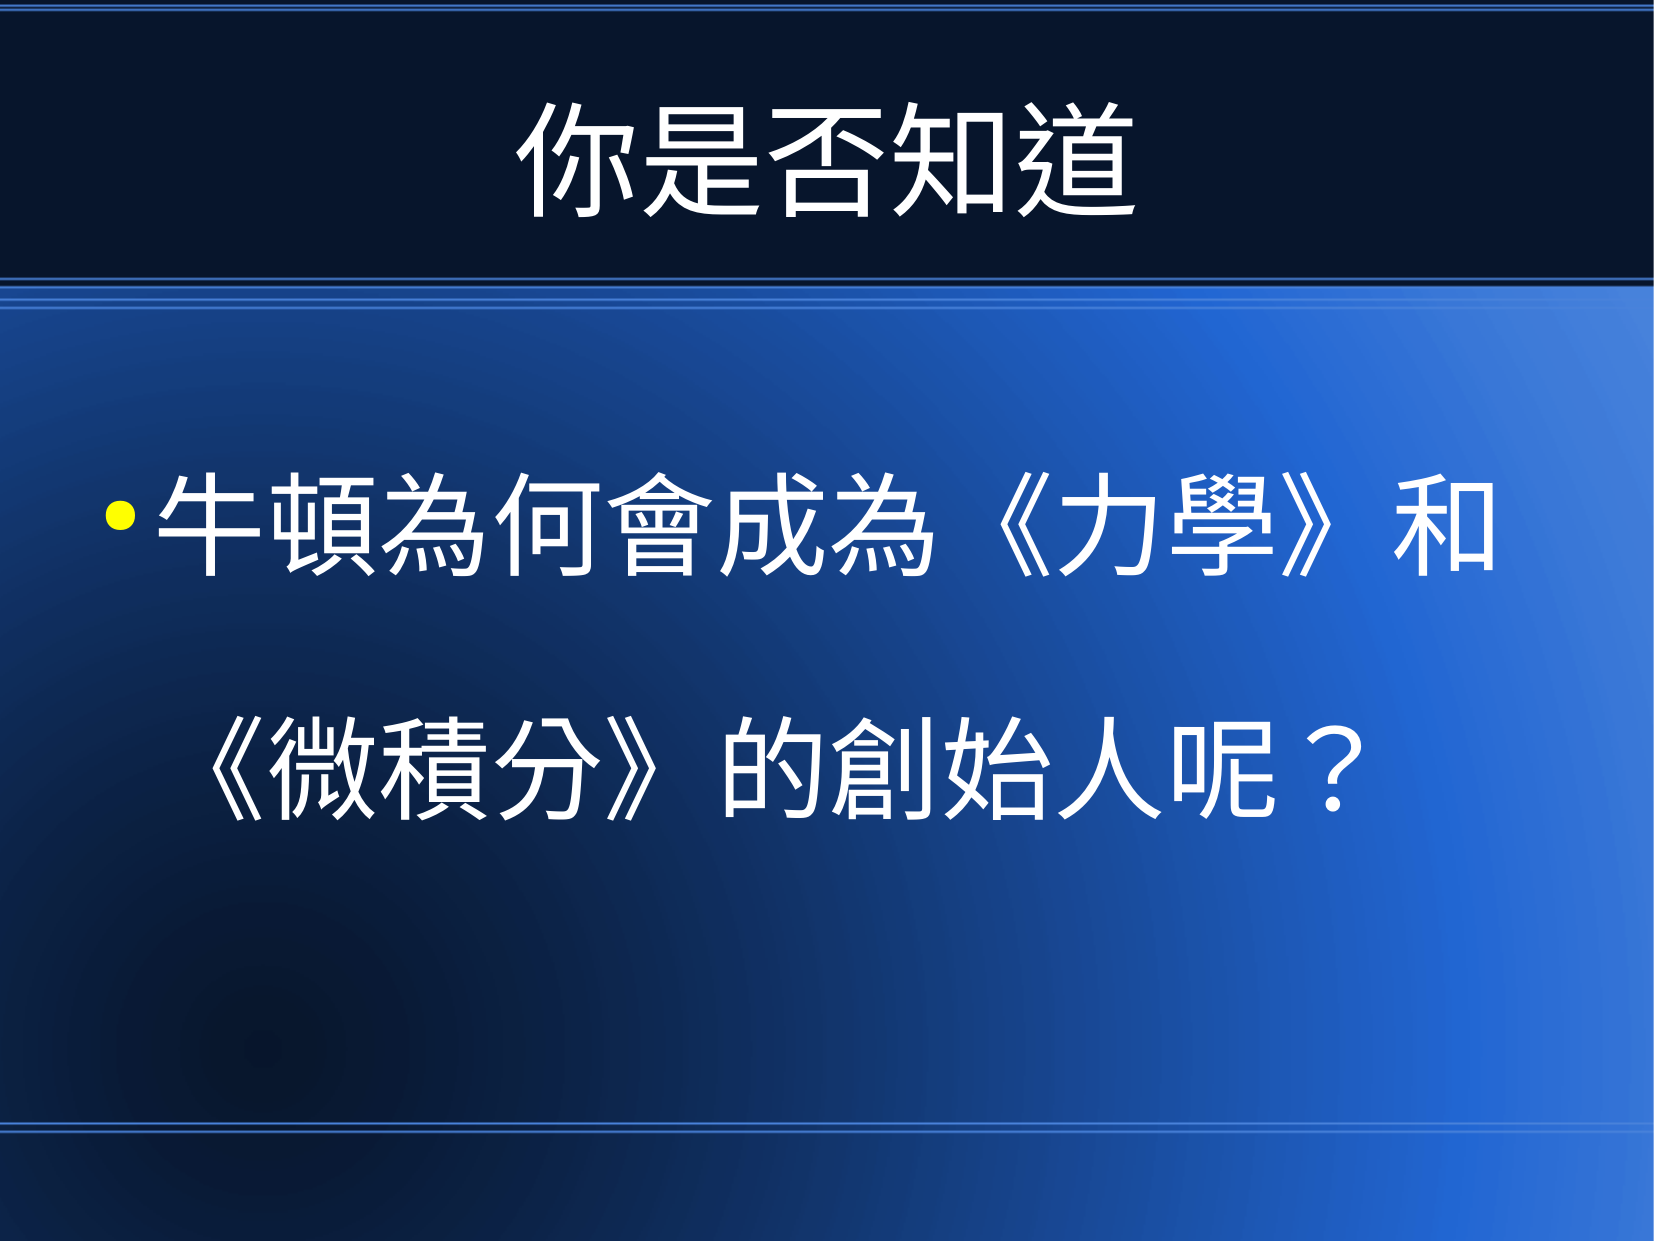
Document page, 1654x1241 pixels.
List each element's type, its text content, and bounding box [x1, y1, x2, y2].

title 你是否知道 [82, 49, 1571, 257]
list 牛頓為何會成為《力學》和《微積分》的創始人呢？ [82, 355, 1571, 1241]
picture [0, 0, 1654, 1241]
